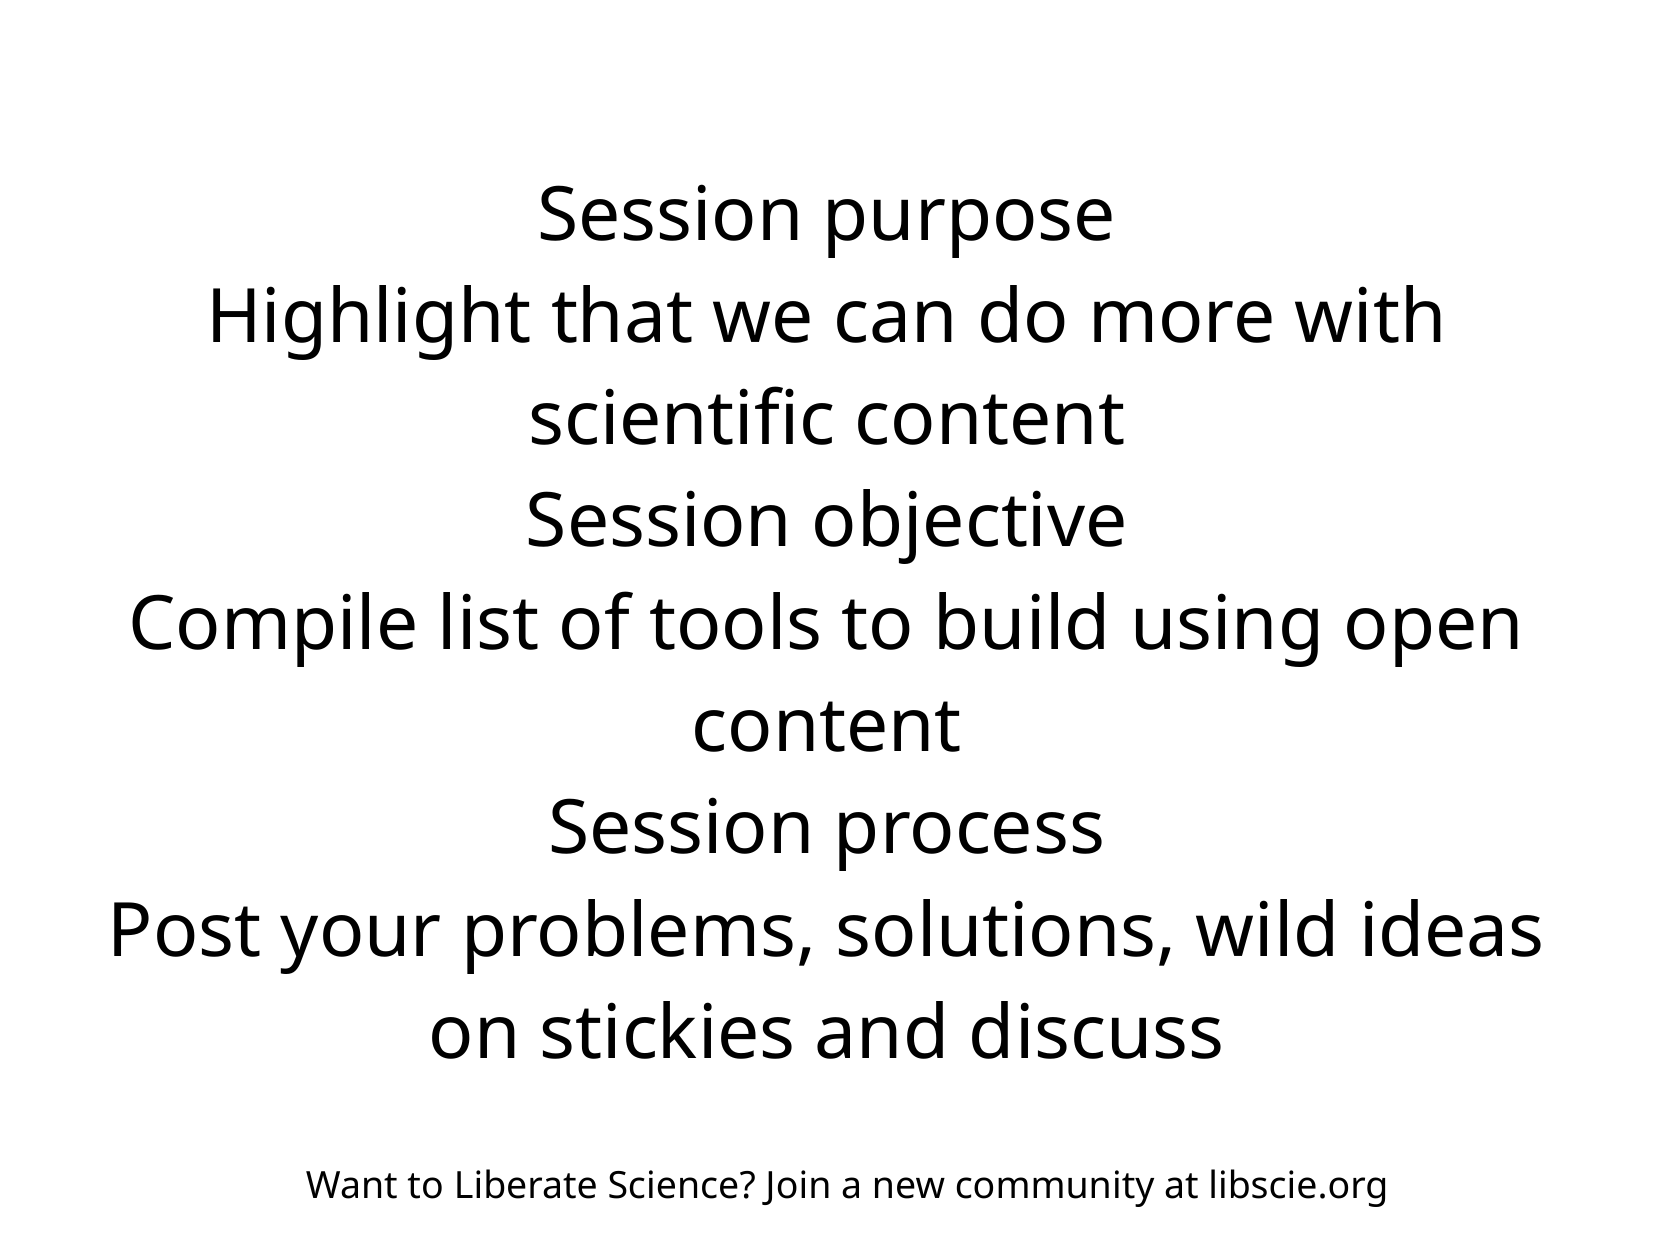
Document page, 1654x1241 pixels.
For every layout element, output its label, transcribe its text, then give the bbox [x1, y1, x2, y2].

title Session purpose Highlight that we can do more with scientific content Session objective Compile list of tools to build using open content Session process Post your problems, solutions, wild ideas on stickies and discuss [54, 102, 1600, 1138]
